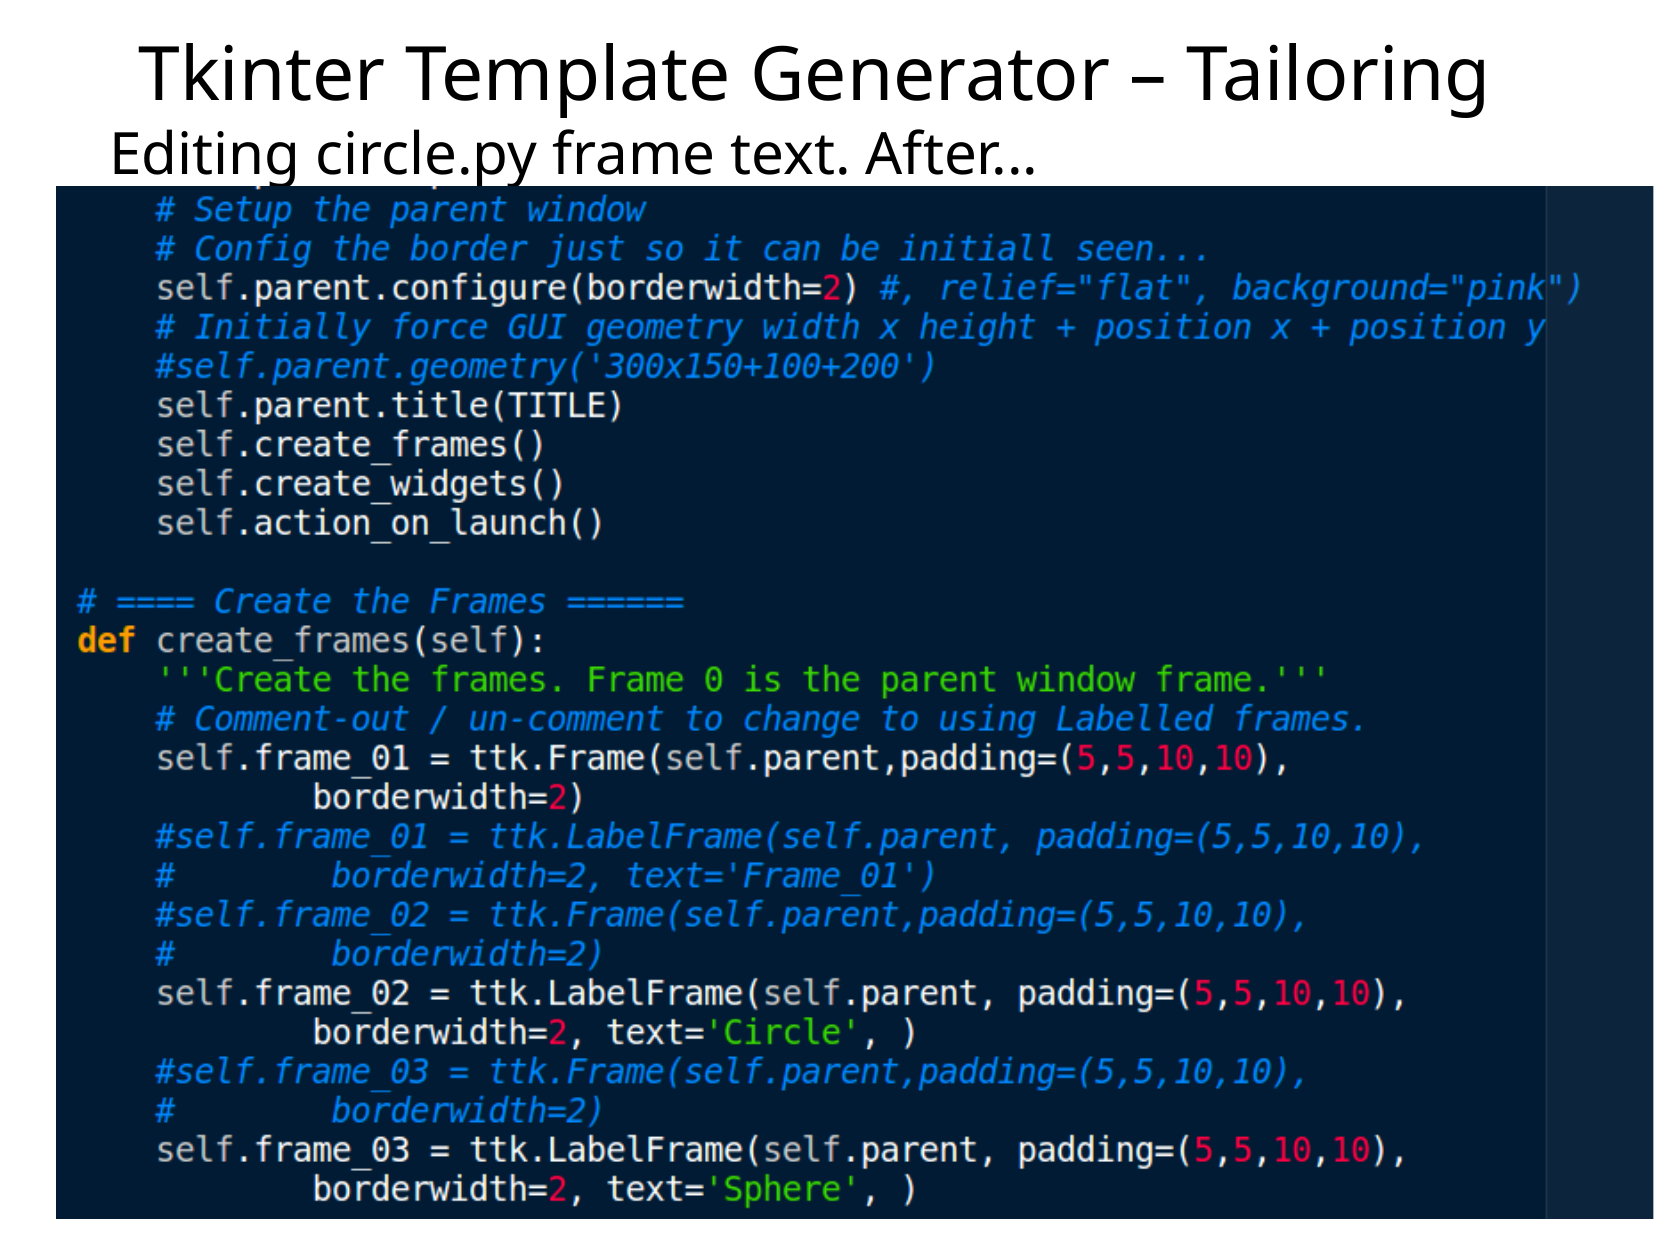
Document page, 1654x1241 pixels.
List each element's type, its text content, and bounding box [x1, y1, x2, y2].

title Tkinter Template Generator – Tailoring [70, 7, 1560, 137]
picture [56, 186, 1654, 1219]
title Editing circle.py frame text. After... [109, 106, 1598, 186]
